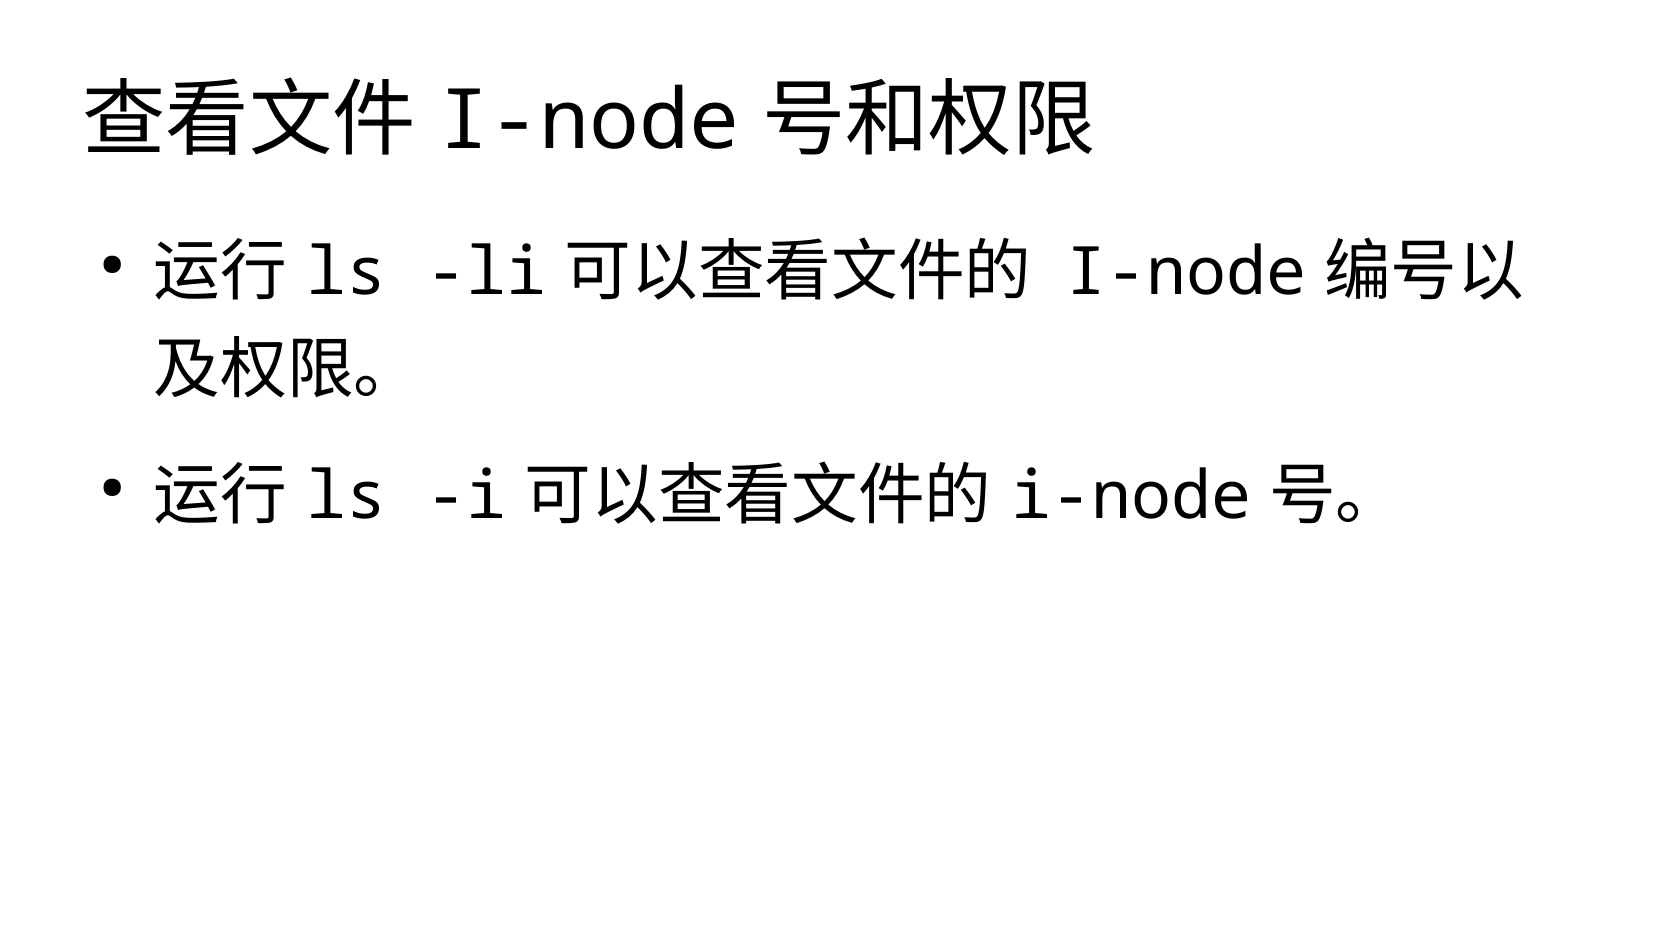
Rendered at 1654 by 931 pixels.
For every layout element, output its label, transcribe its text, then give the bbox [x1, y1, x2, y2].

list 运行ls -li可以查看文件的 I-node编号以及权限。 运行ls -i可以查看文件的i-node号。 [82, 217, 1571, 758]
title 查看文件I-node号和权限 [82, 37, 1571, 189]
